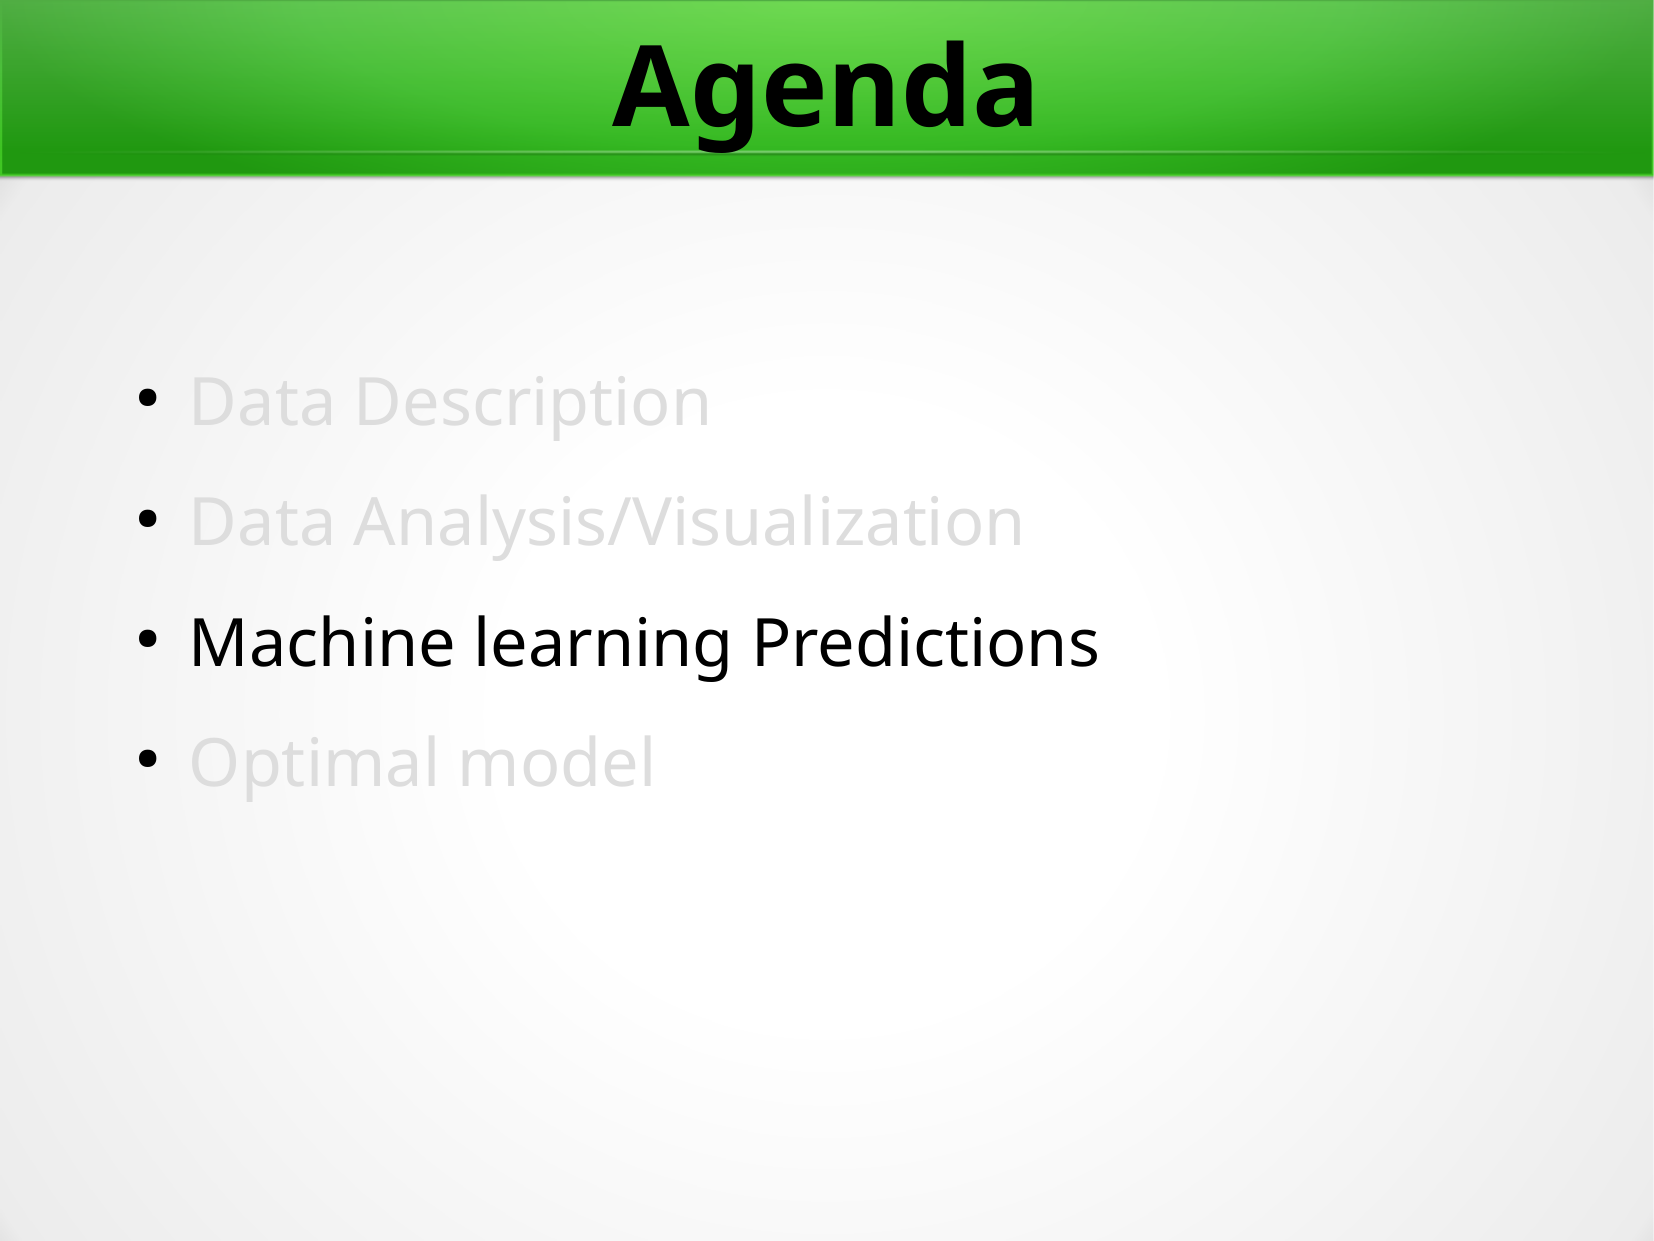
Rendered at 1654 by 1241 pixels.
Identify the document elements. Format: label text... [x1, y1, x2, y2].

list Data Description Data Analysis/Visualization Machine learning Predictions Optimal model [118, 354, 1607, 1177]
title Agenda [82, 11, 1571, 154]
picture [0, 0, 1654, 1241]
